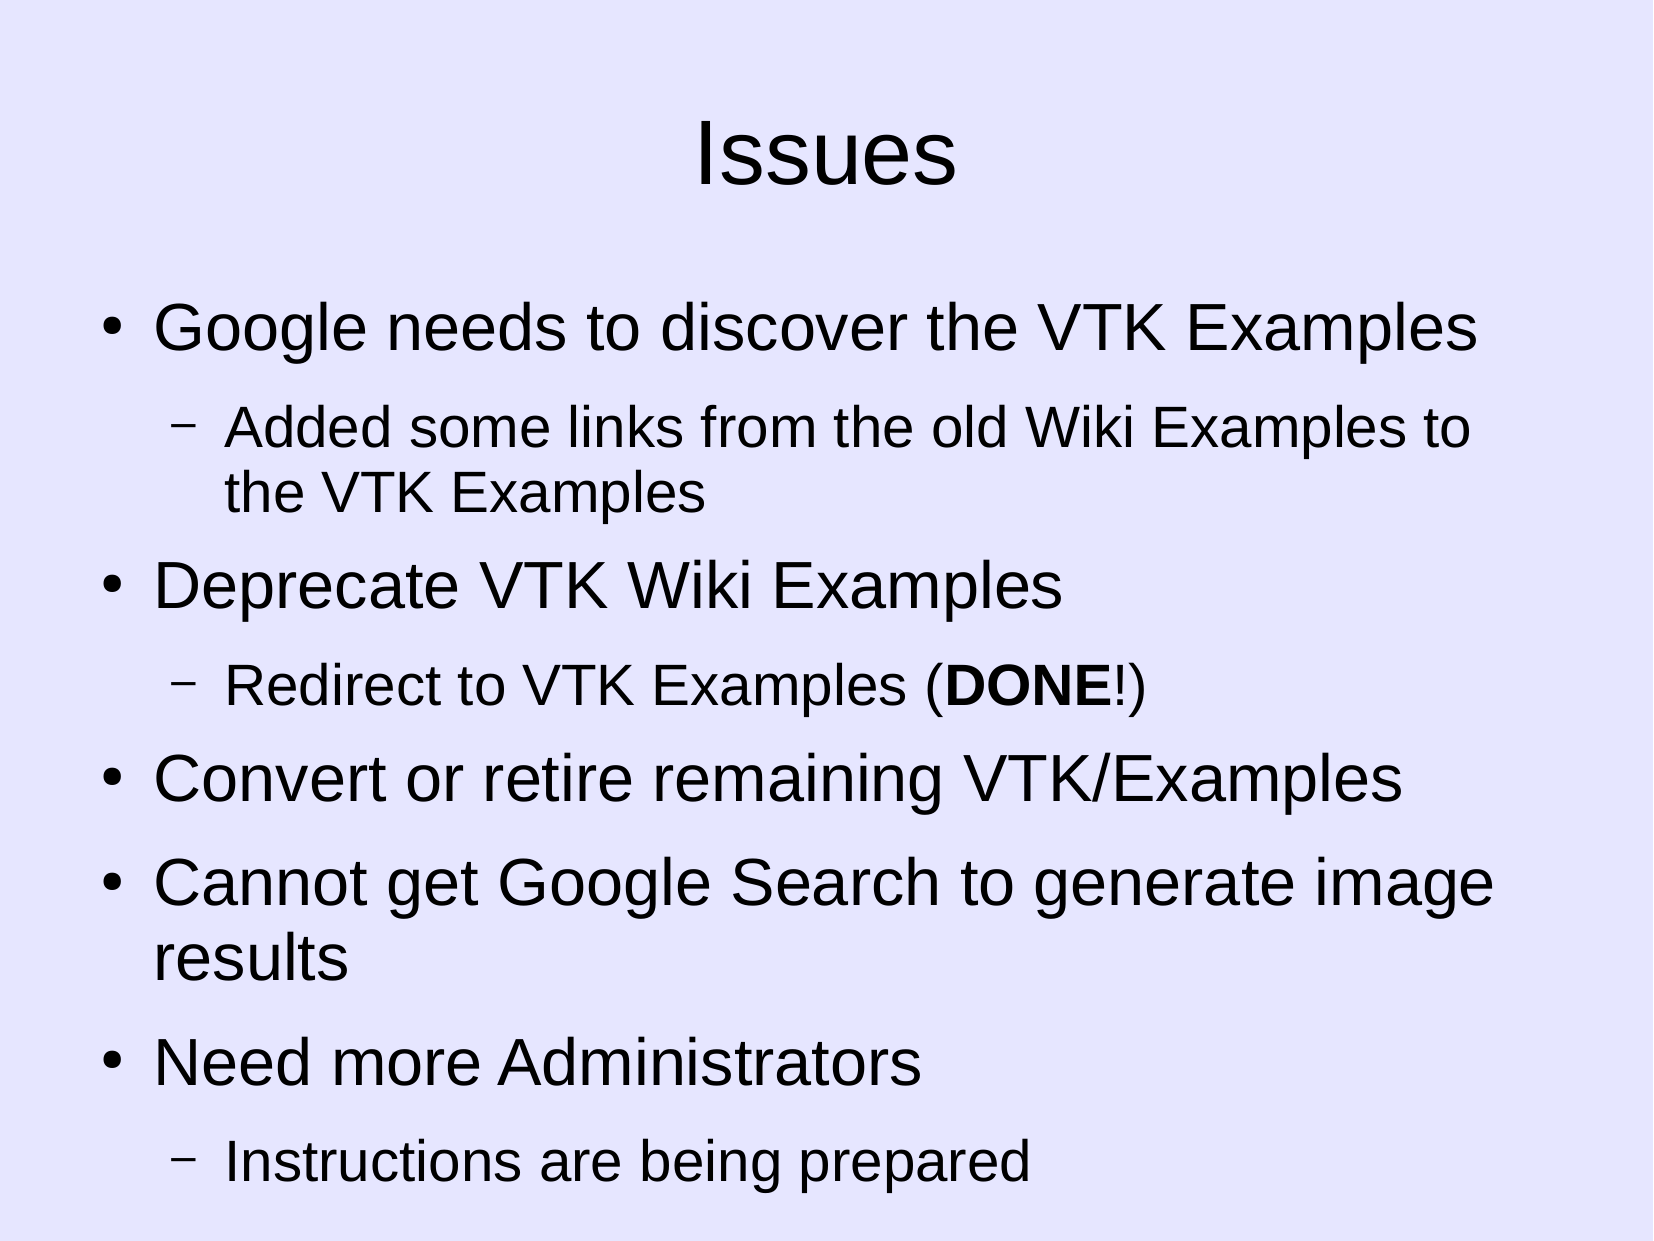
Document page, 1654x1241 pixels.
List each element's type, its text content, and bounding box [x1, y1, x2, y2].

title Issues [82, 49, 1571, 257]
list Google needs to discover the VTK Examples Added some links from the old Wiki Examples to the VTK Examples Deprecate VTK Wiki Examples Redirect to VTK Examples (DONE!) Convert or retire remaining VTK/Examples Cannot get Google Search to generate image results Need more Administrators Instructions are being prepared [82, 290, 1571, 1241]
